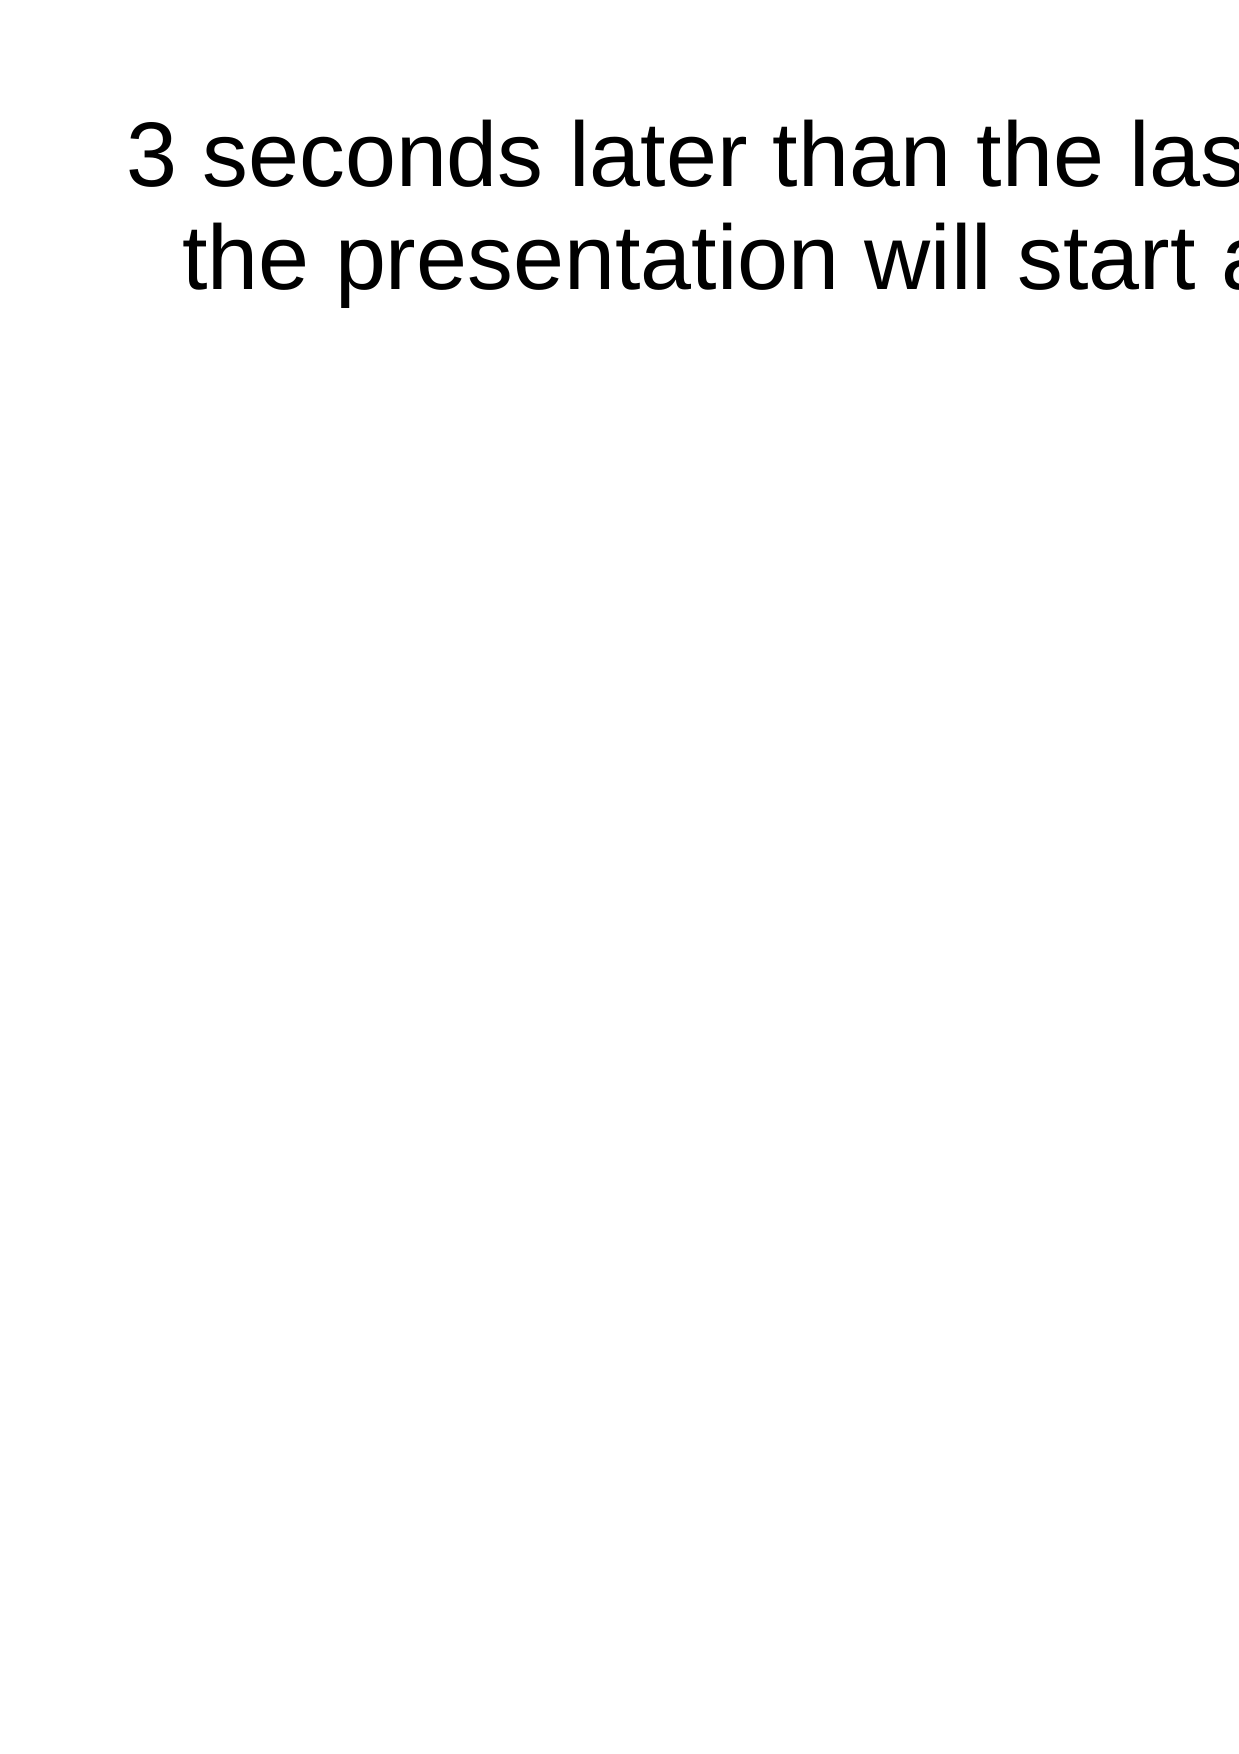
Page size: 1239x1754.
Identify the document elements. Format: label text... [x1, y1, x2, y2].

title 3 seconds later than the last page, the presentation will start again. [121, 102, 1239, 311]
